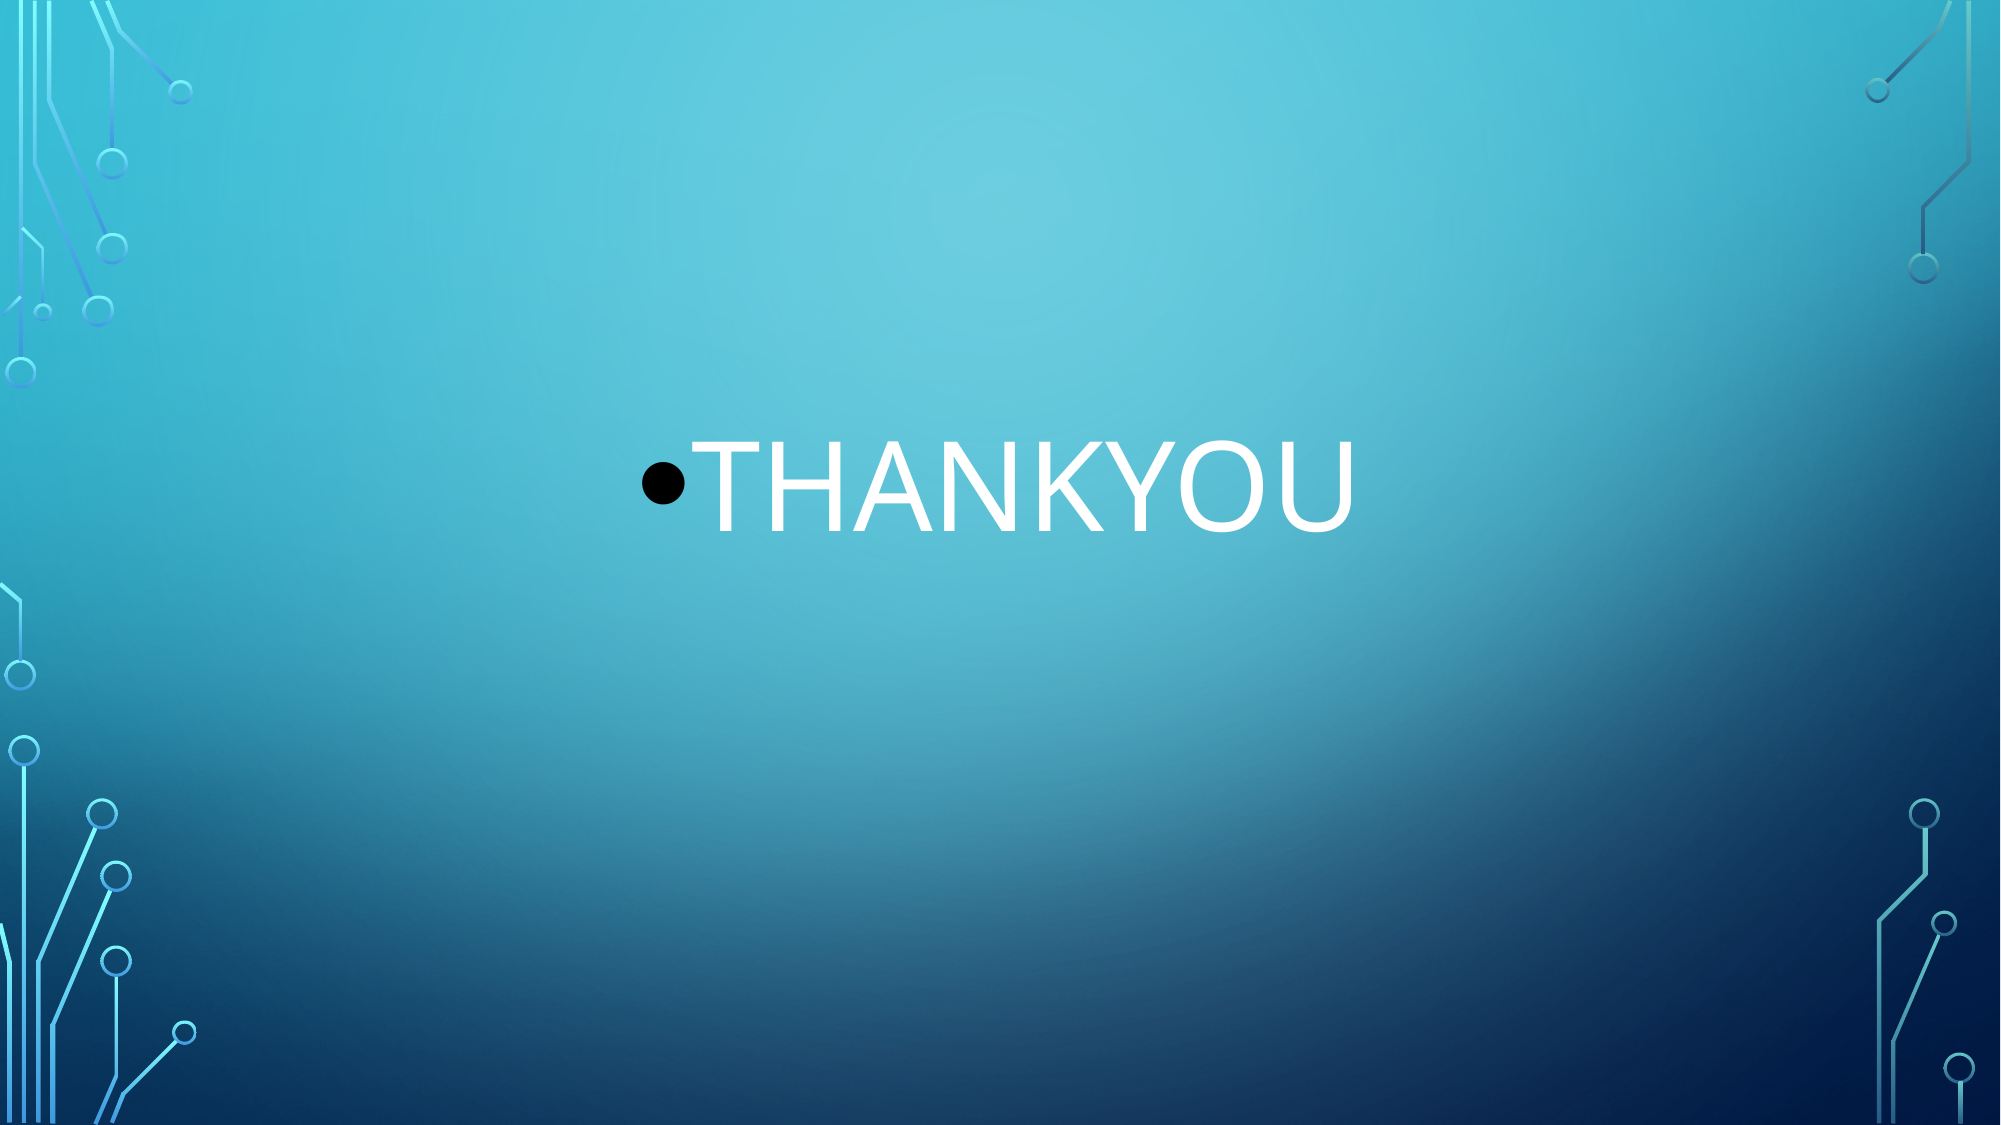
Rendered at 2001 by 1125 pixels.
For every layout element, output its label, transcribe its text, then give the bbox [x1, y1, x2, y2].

list THANKYOU [187, 369, 1813, 951]
